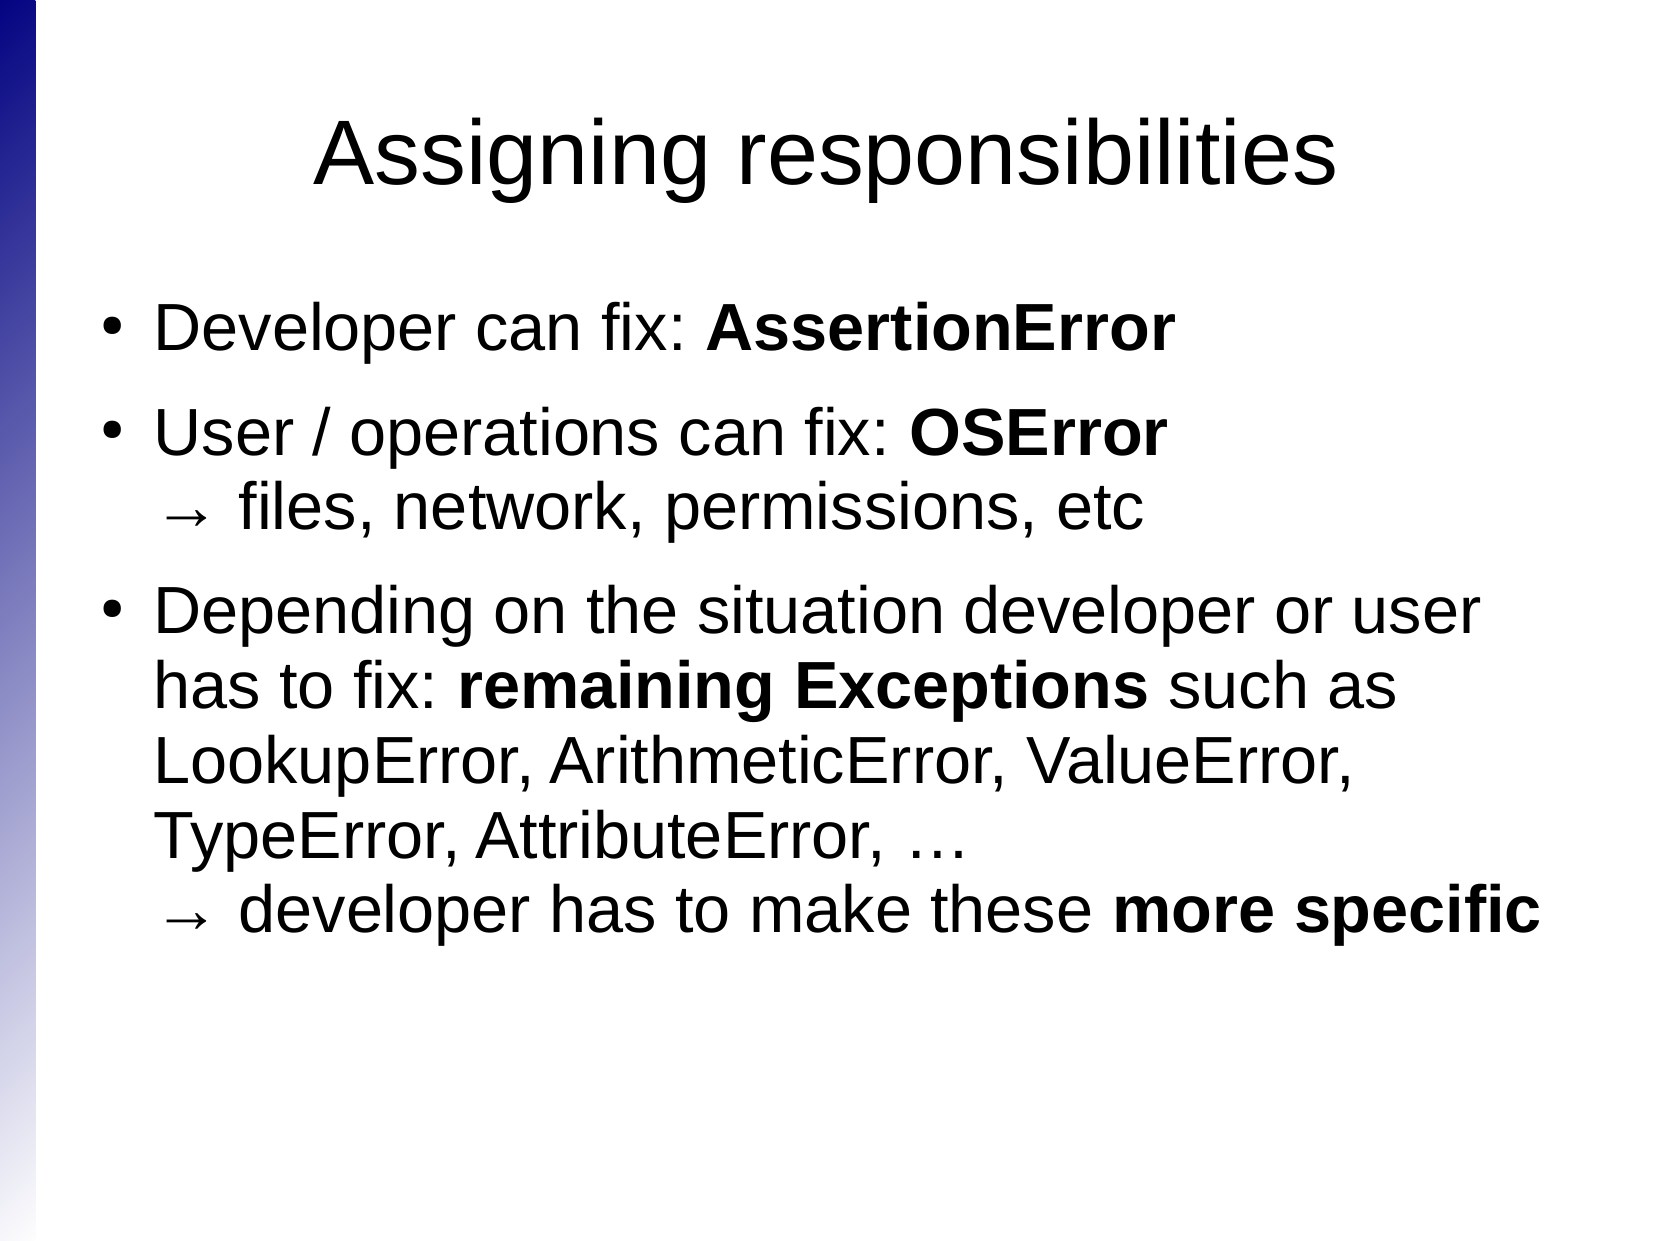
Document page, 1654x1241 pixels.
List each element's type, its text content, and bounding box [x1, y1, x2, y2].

title Assigning responsibilities [82, 49, 1571, 257]
list Developer can fix: AssertionError User / operations can fix: OSError → files, network, permissions, etc Depending on the situation developer or user has to fix: remaining Exceptions such as LookupError, ArithmeticError, ValueError, TypeError, AttributeError, … → developer has to make these more specific [82, 290, 1571, 1109]
